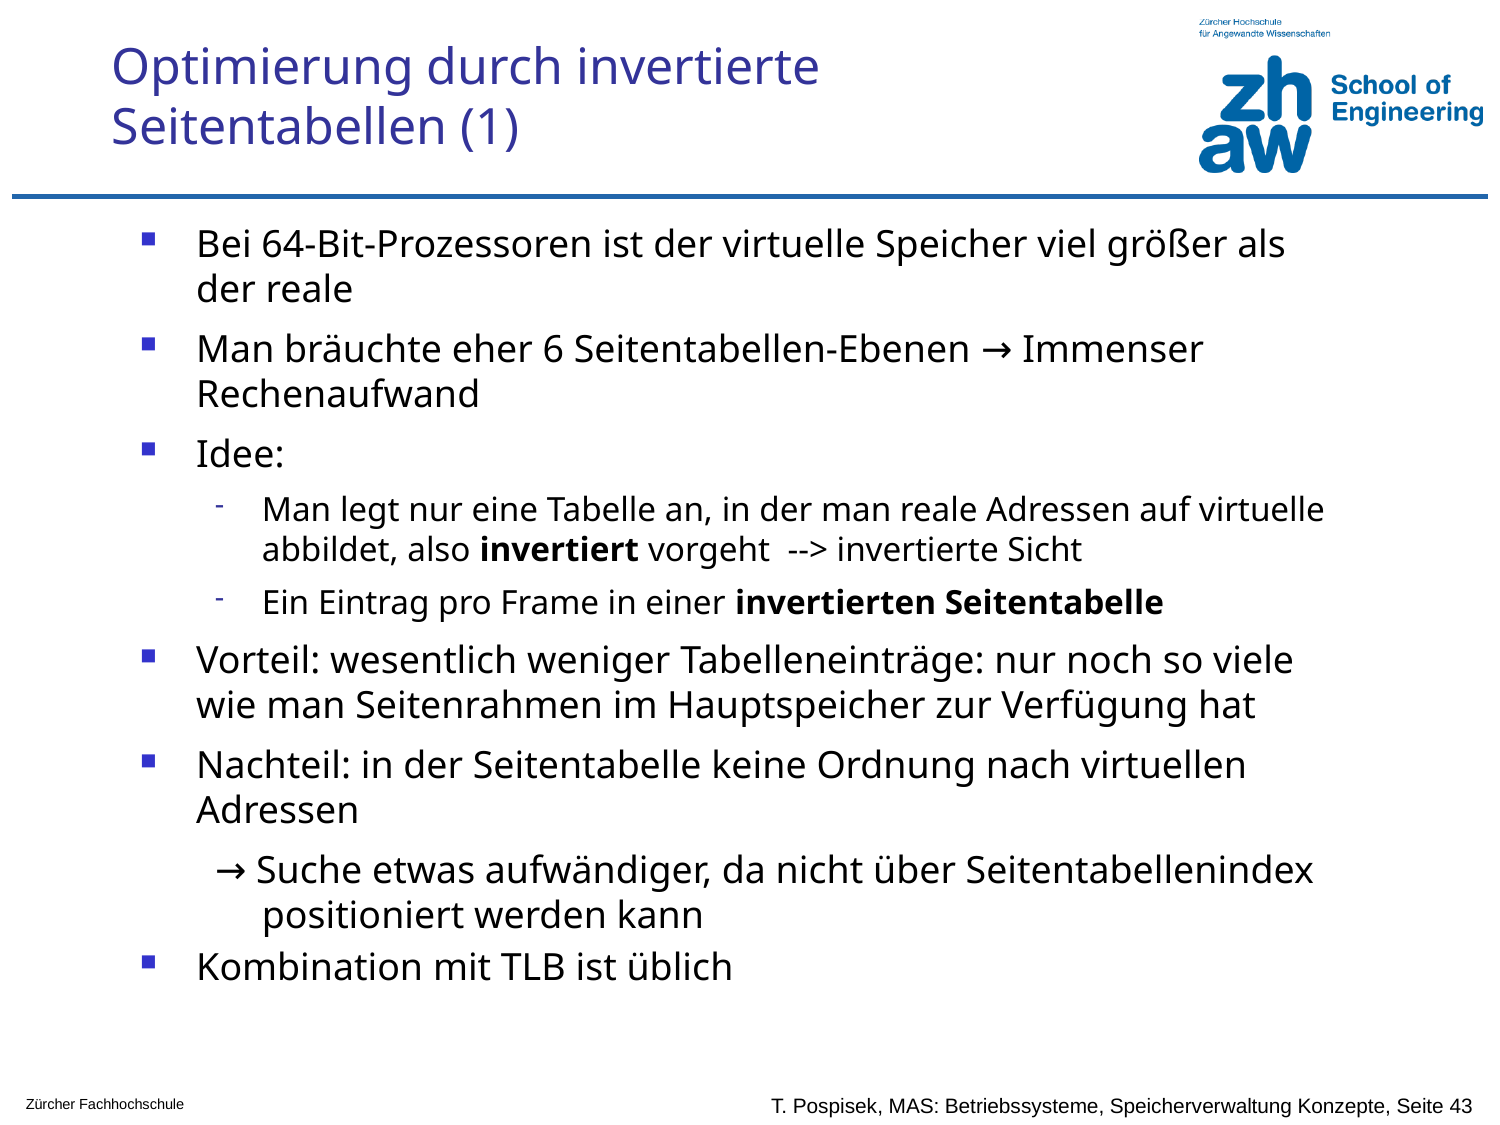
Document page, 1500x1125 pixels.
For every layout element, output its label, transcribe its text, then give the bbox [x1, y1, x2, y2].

picture [1199, 19, 1483, 173]
title Optimierung durch invertierte Seitentabellen (1) [96, 50, 1170, 163]
list Bei 64-Bit-Prozessoren ist der virtuelle Speicher viel größer als der reale Man bräuchte eher 6 Seitentabellen-Ebenen → Immenser Rechenaufwand Idee: Man legt nur eine Tabelle an, in der man reale Adressen auf virtuelle abbildet, also invertiert vorgeht --> invertierte Sicht Ein Eintrag pro Frame in einer invertierten Seitentabelle Vorteil: wesentlich weniger Tabelleneinträge: nur noch so viele wie man Seitenrahmen im Hauptspeicher zur Verfügung hat Nachteil: in der Seitentabelle keine Ordnung nach virtuellen Adressen → Suche etwas aufwändiger, da nicht über Seitentabellenindex positioniert werden kann Kombination mit TLB ist üblich [125, 212, 1350, 1035]
